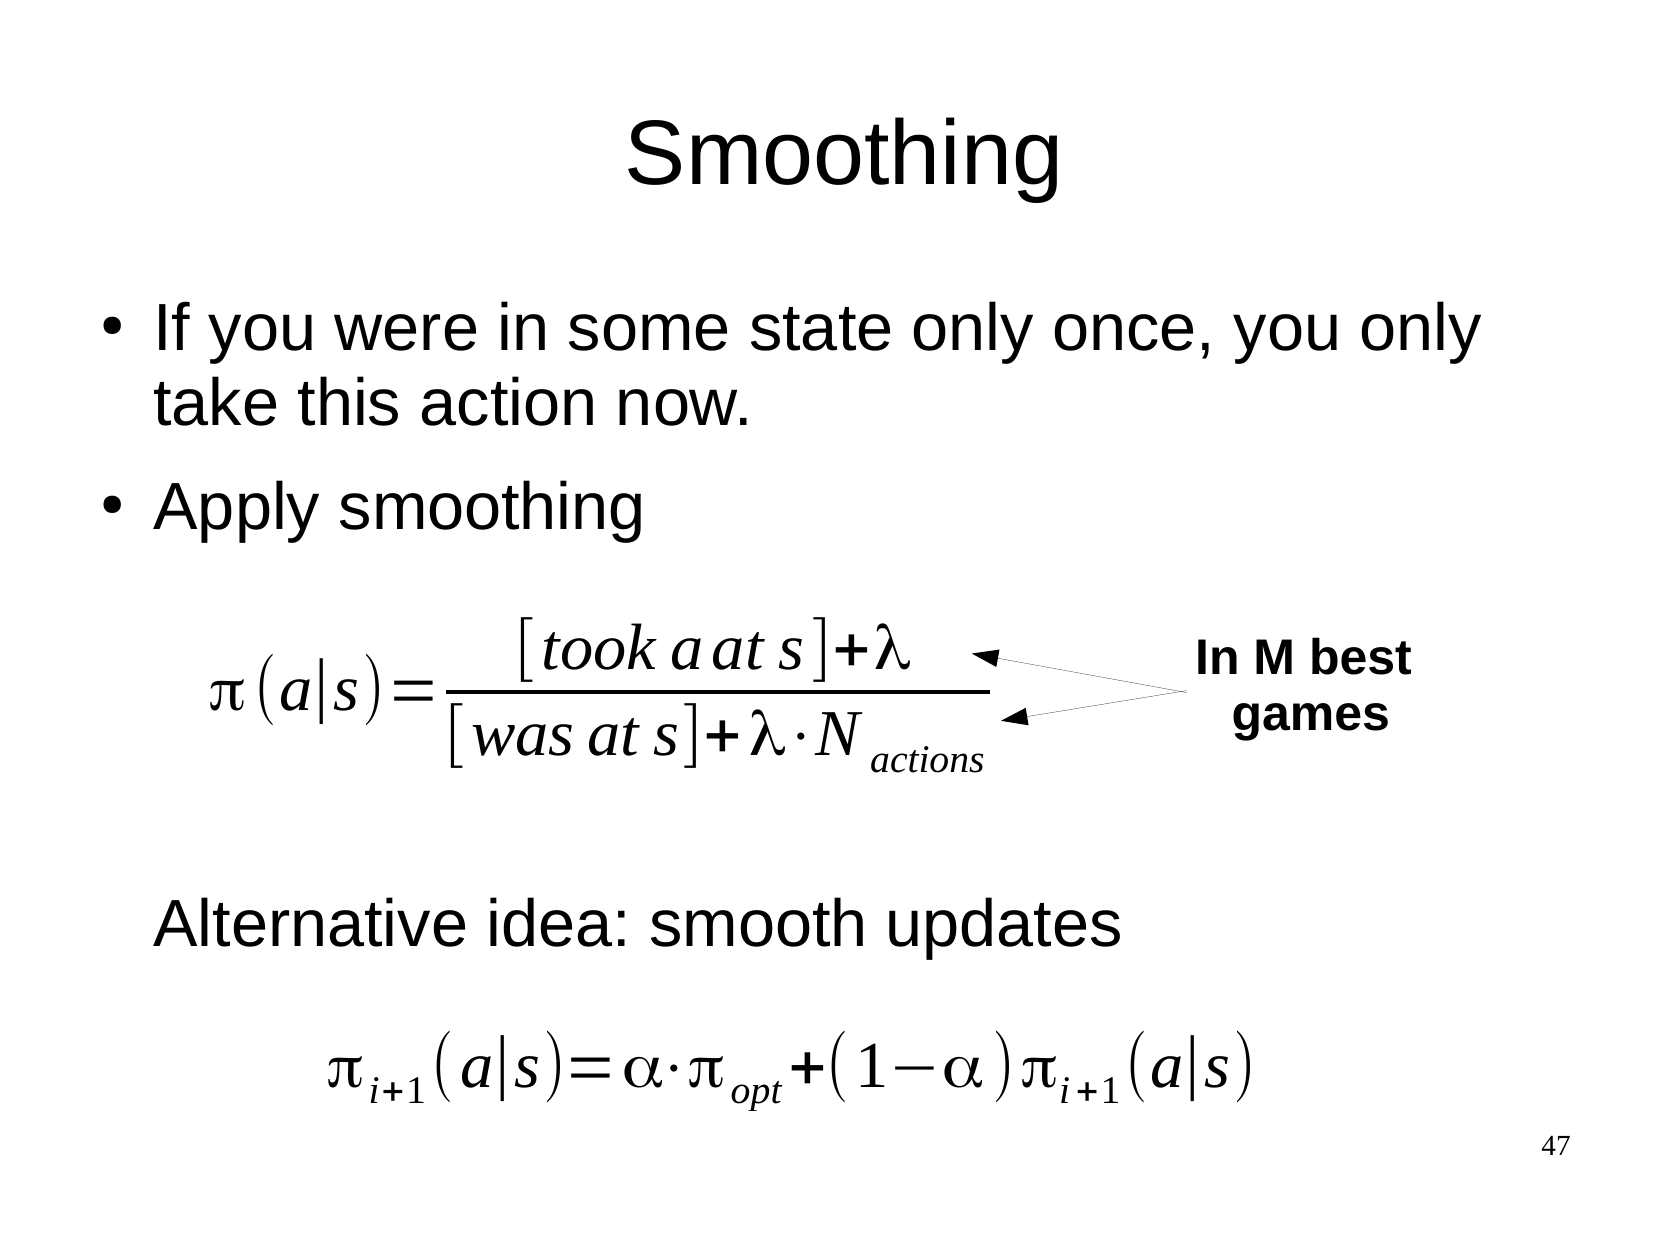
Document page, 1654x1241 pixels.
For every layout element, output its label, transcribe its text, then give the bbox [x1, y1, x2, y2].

text_box In M best games [1180, 621, 1428, 750]
chart [192, 612, 1008, 781]
chart [310, 1025, 1273, 1111]
title Smoothing [82, 49, 1571, 257]
list If you were in some state only once, you only take this action now. Apply smoothing Alternative idea: smooth updates [82, 290, 1571, 1241]
